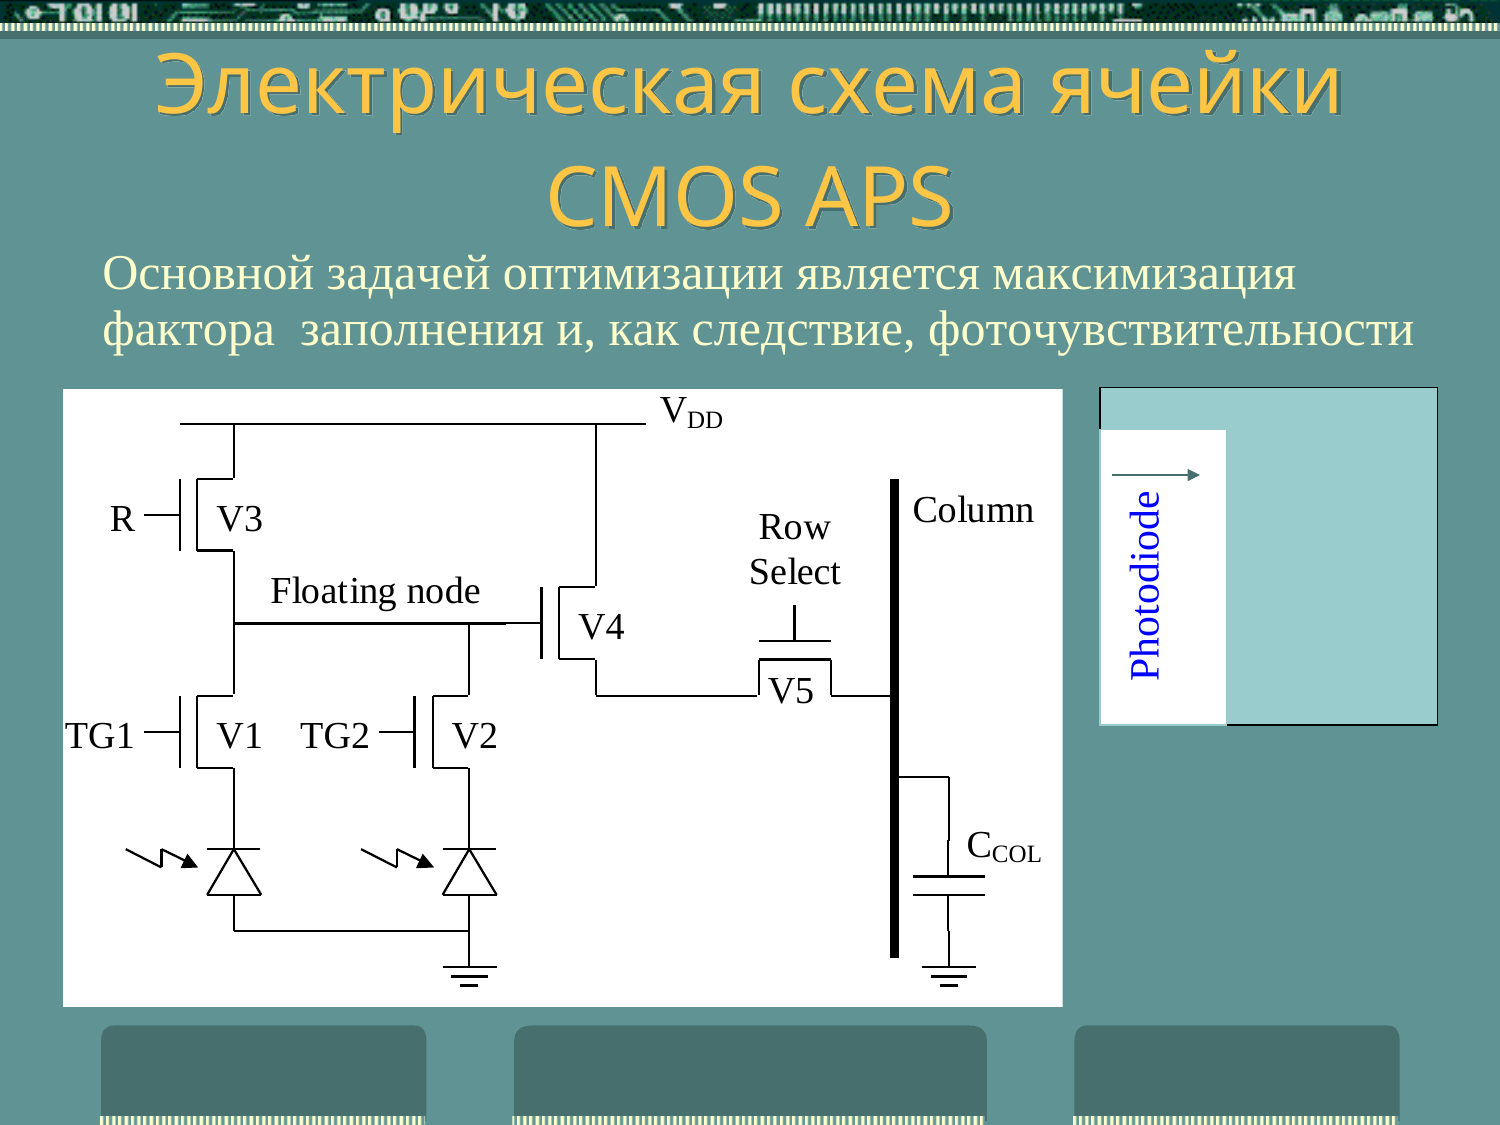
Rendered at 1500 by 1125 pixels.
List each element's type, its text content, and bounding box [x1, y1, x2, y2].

text_box Основной задачей оптимизации является максимизация фактора заполнения и, как следствие, фоточувствительности [87, 237, 1438, 364]
picture [1073, 1116, 1399, 1125]
picture [512, 1116, 985, 1125]
text_box [1099, 387, 1438, 725]
picture [0, 0, 1500, 31]
picture [99, 1116, 426, 1125]
text_box Photodiode [1113, 476, 1190, 697]
